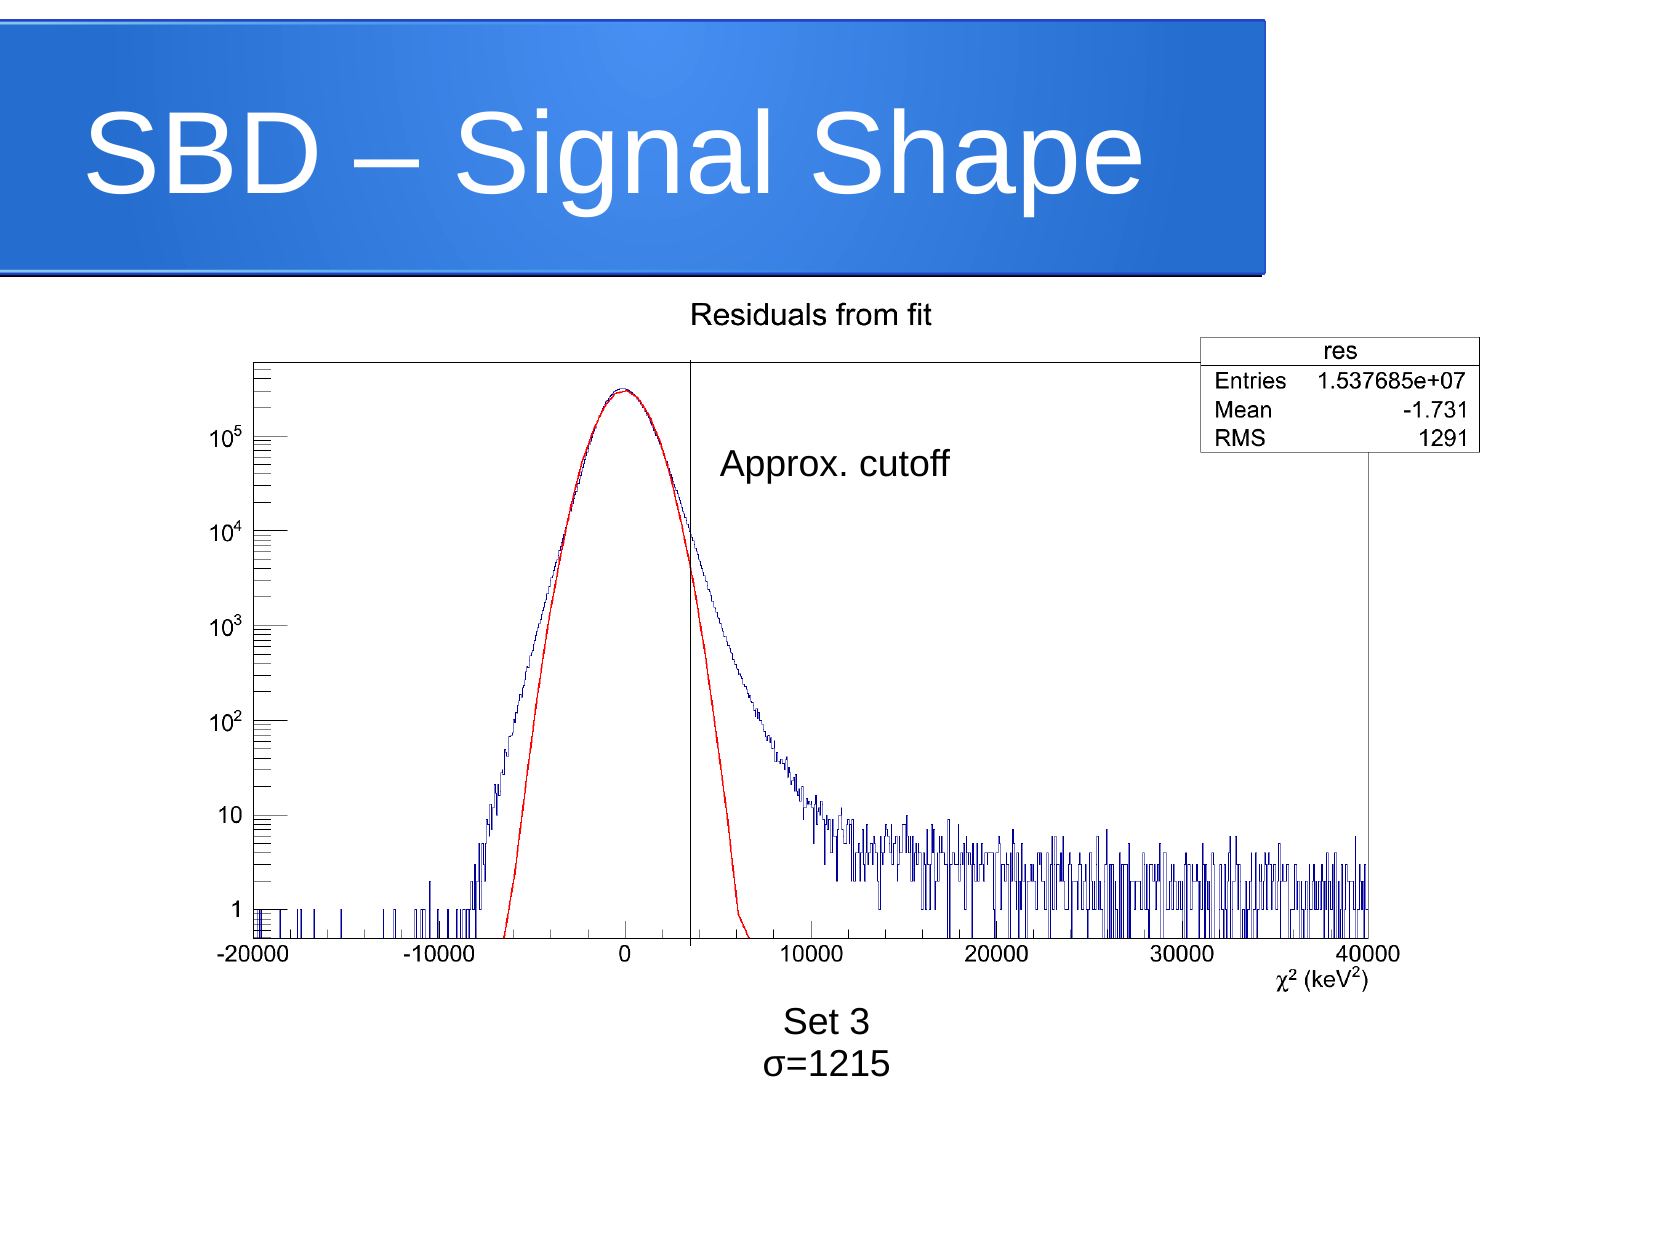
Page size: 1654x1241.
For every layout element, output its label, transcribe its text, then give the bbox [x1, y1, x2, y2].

picture [0, 17, 1270, 282]
text_box Approx. cutoff [705, 435, 965, 492]
text_box Set 3 σ=1215 [747, 993, 906, 1093]
title SBD – Signal Shape [82, 49, 1250, 257]
picture [114, 290, 1507, 1010]
